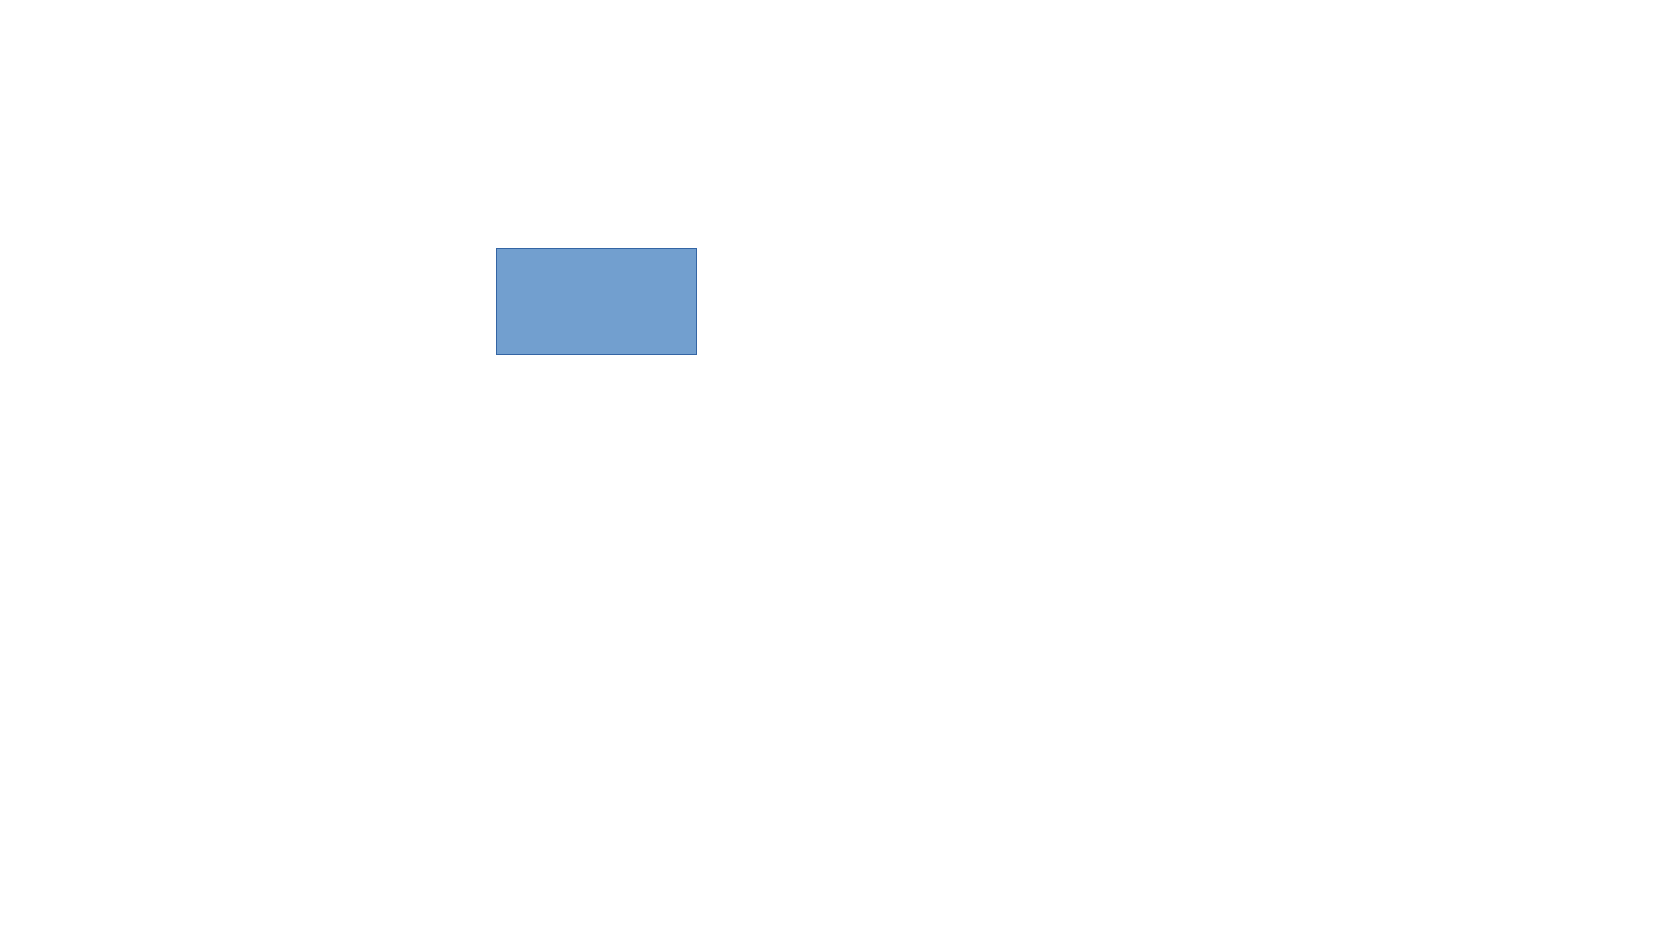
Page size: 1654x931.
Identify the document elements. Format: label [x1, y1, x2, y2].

text_box [496, 248, 697, 355]
